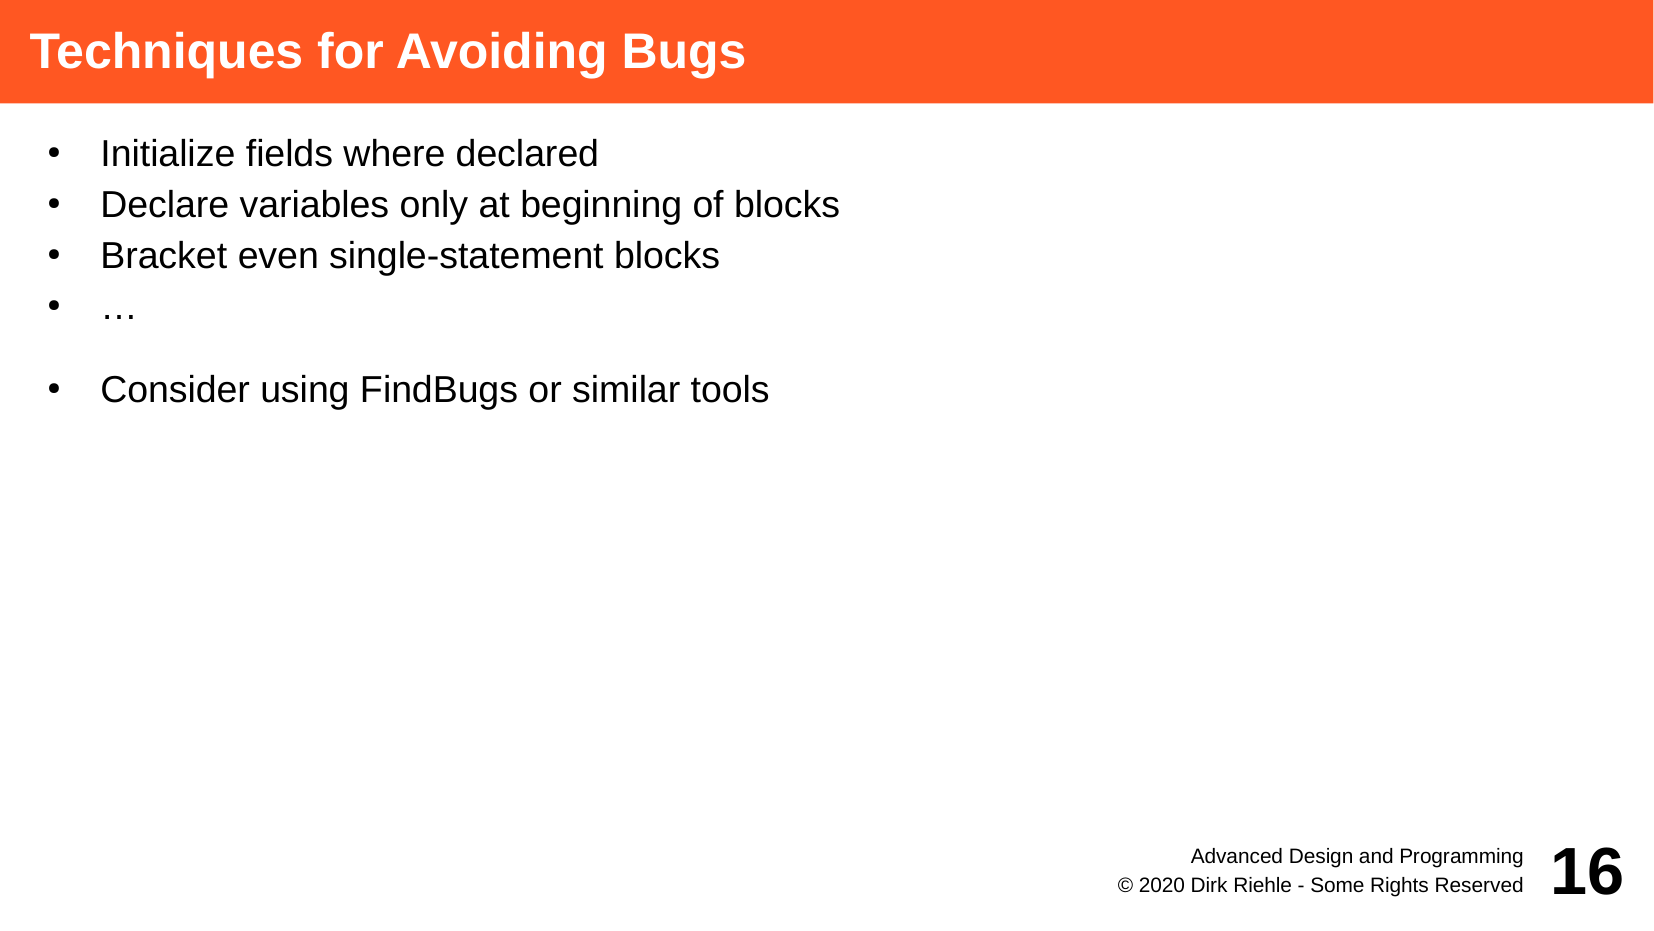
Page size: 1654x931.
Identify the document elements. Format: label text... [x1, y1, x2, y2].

list Initialize fields where declared Declare variables only at beginning of blocks Bracket even single-statement blocks … Consider using FindBugs or similar tools [29, 132, 1625, 813]
title Techniques for Avoiding Bugs [0, 0, 1654, 104]
